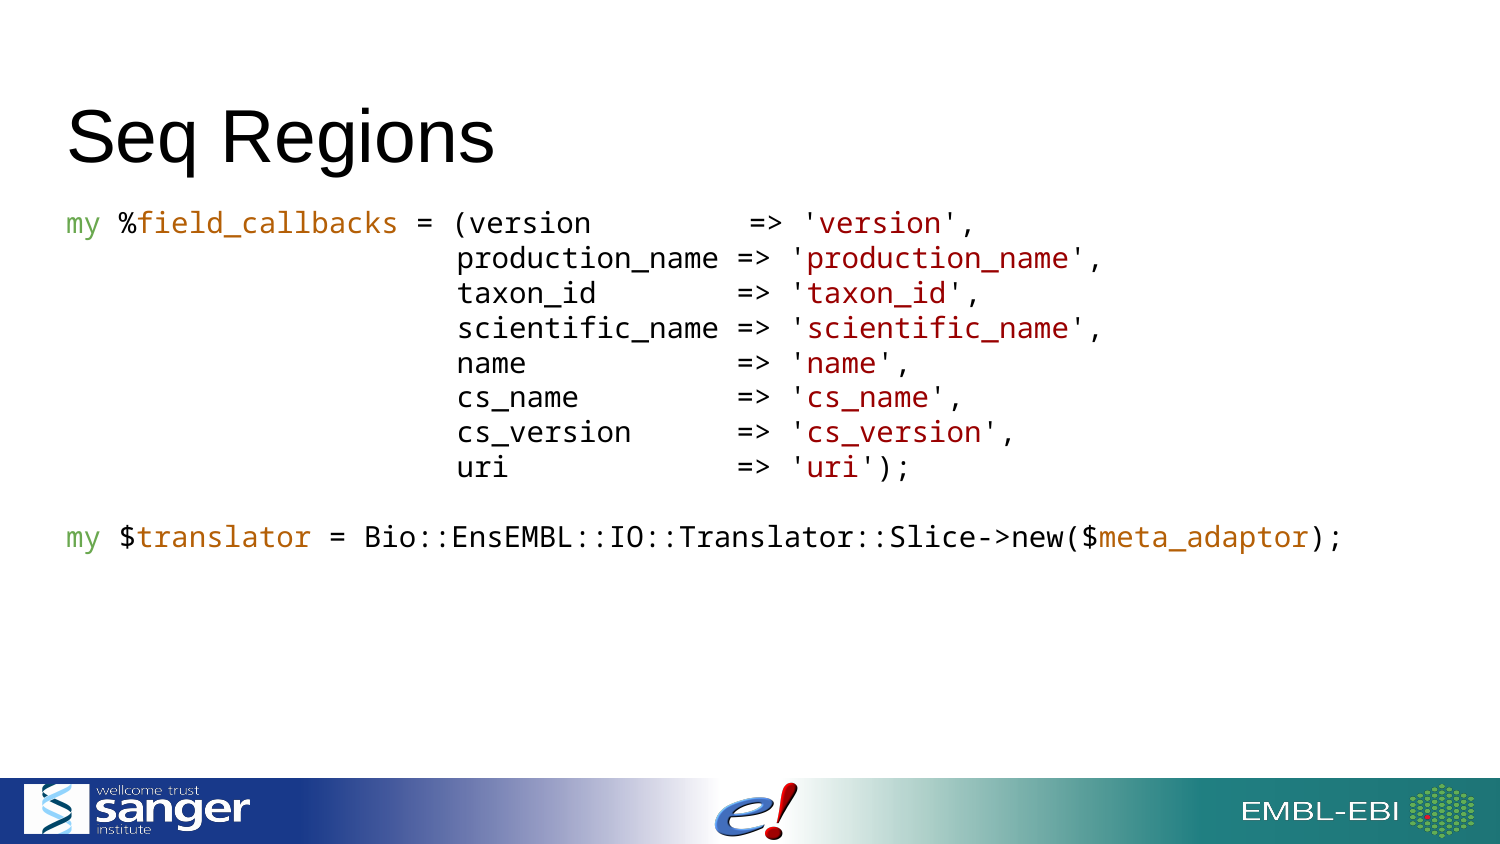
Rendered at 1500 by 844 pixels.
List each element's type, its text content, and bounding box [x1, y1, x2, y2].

picture [0, 778, 1500, 844]
list my %field_callbacks = (version => 'version', production_name => 'production_name', taxon_id => 'taxon_id', scientific_name => 'scientific_name', name => 'name', cs_name => 'cs_name', cs_version => 'cs_version', uri => 'uri'); my $translator = Bio::EnsEMBL::IO::Translator::Slice->new($meta_adaptor); [51, 189, 1449, 750]
title Seq Regions [51, 72, 1449, 167]
